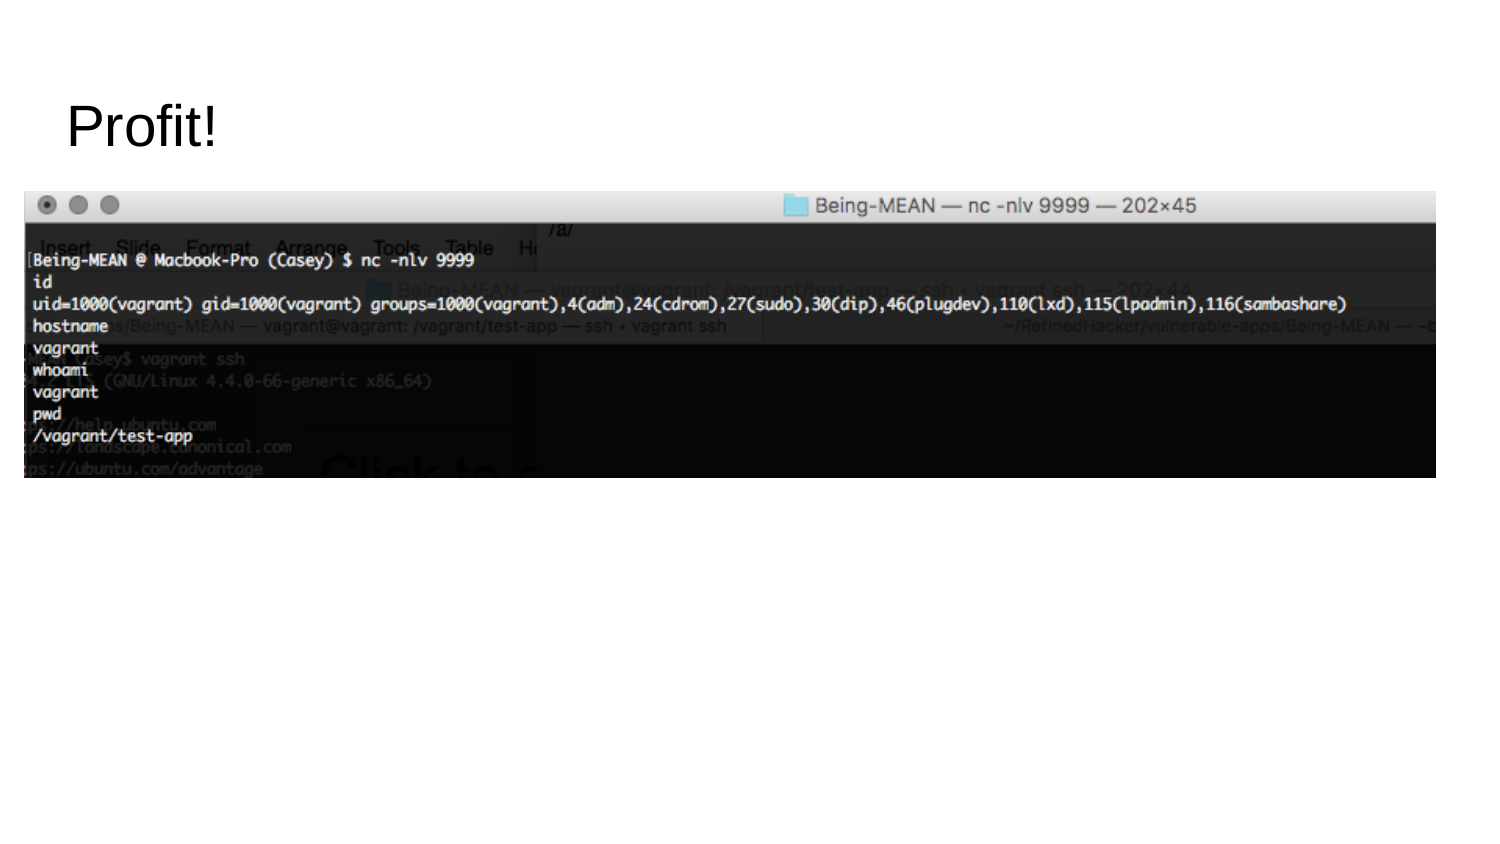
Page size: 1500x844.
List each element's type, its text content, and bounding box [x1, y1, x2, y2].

title Profit! [51, 72, 1449, 167]
picture [24, 191, 1436, 478]
